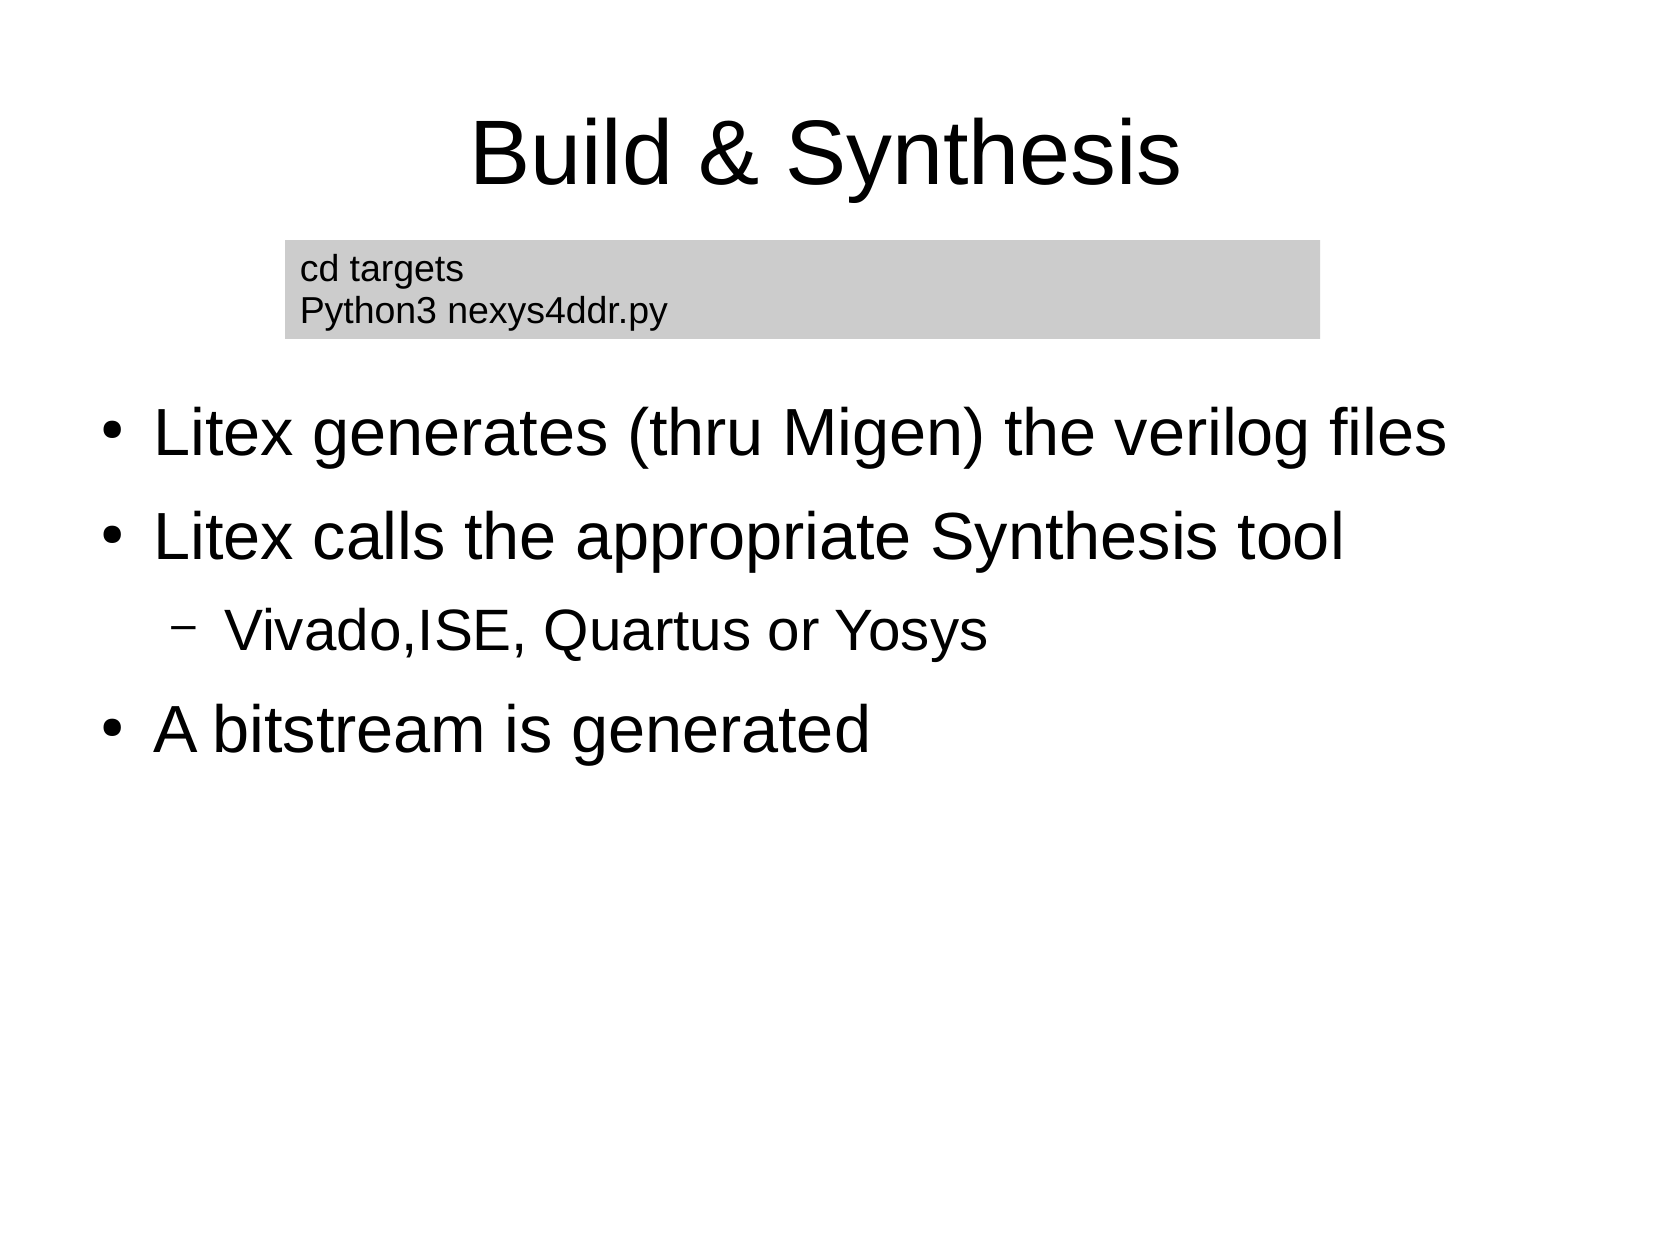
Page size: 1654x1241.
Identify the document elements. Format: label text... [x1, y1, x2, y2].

text_box cd targets Python3 nexys4ddr.py [285, 240, 1321, 339]
title Build & Synthesis [82, 49, 1571, 257]
list Litex generates (thru Migen) the verilog files Litex calls the appropriate Synthesis tool Vivado,ISE, Quartus or Yosys A bitstream is generated [82, 290, 1571, 1010]
